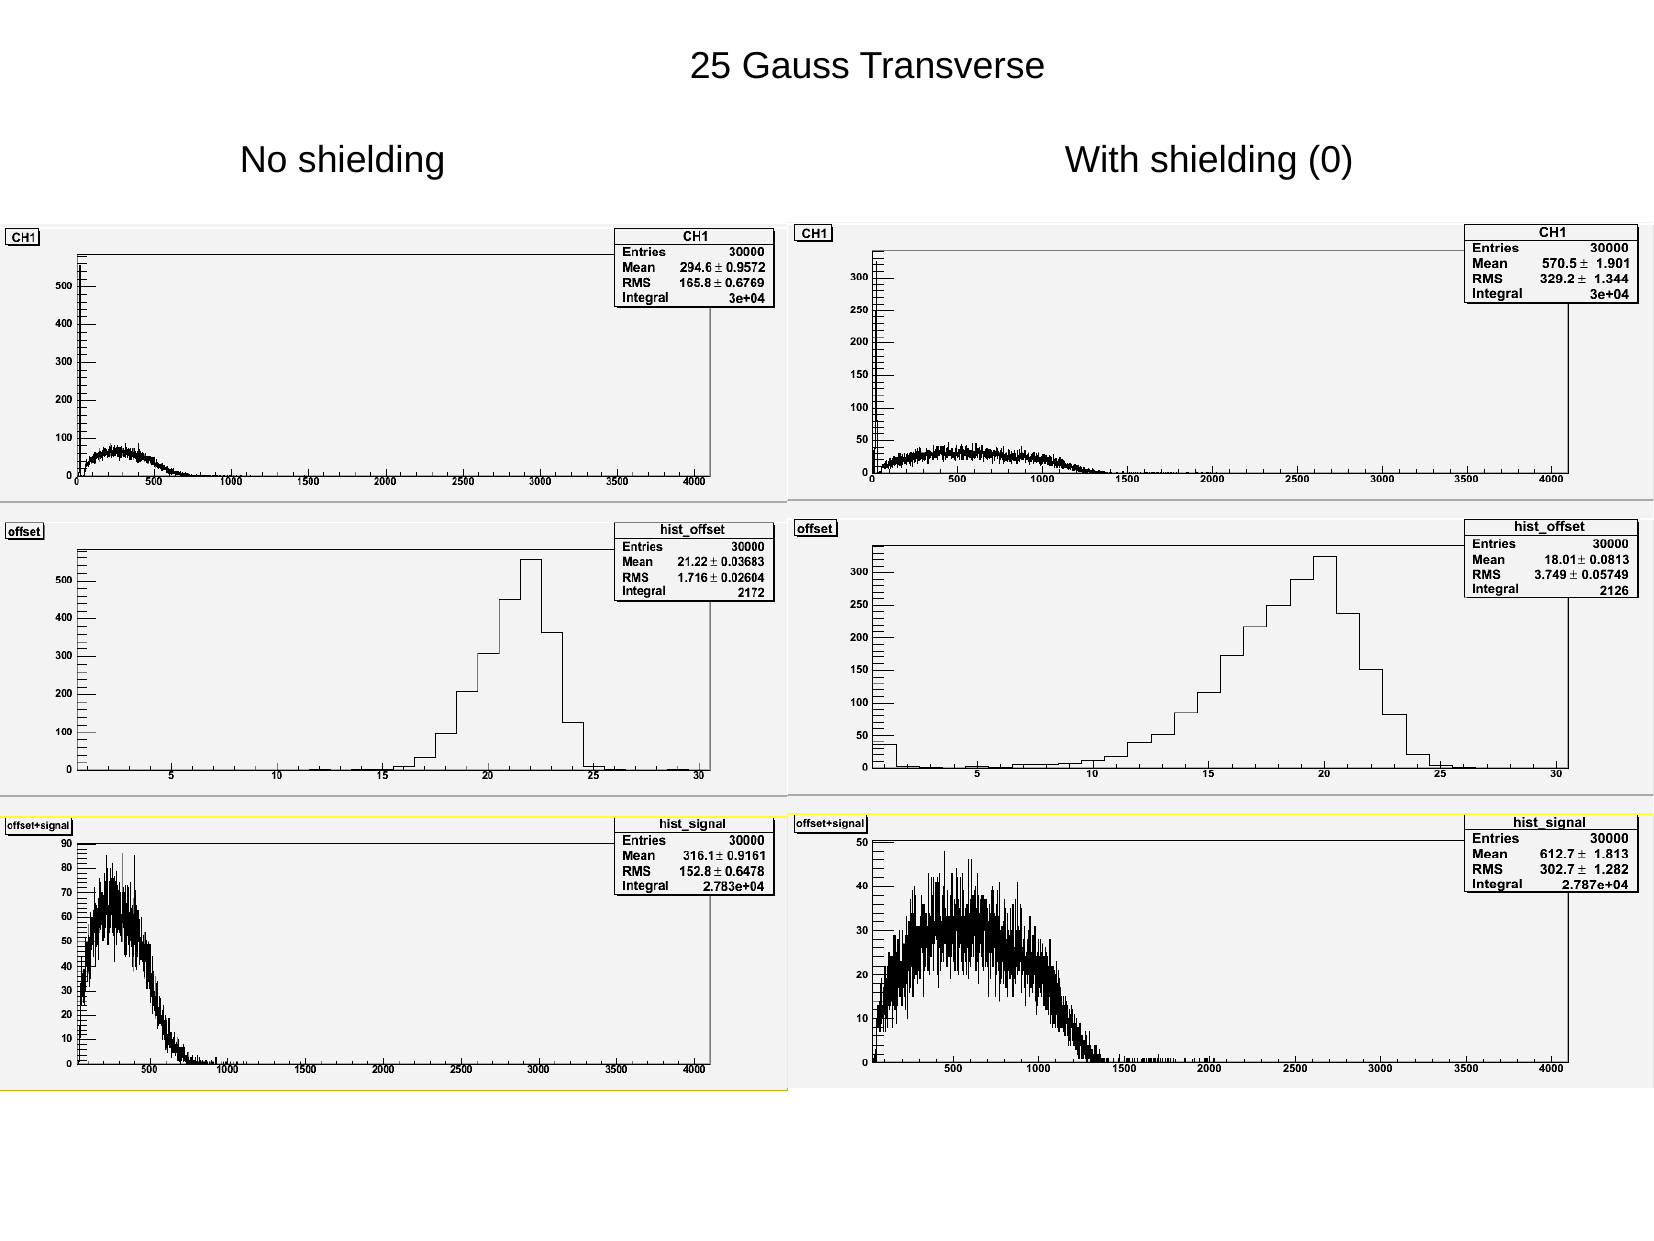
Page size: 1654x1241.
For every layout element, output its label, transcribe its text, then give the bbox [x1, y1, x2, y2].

text_box With shielding (0) [1050, 130, 1388, 188]
picture [0, 222, 1654, 1091]
text_box No shielding [225, 130, 563, 188]
text_box 25 Gauss Transverse [675, 37, 1126, 95]
